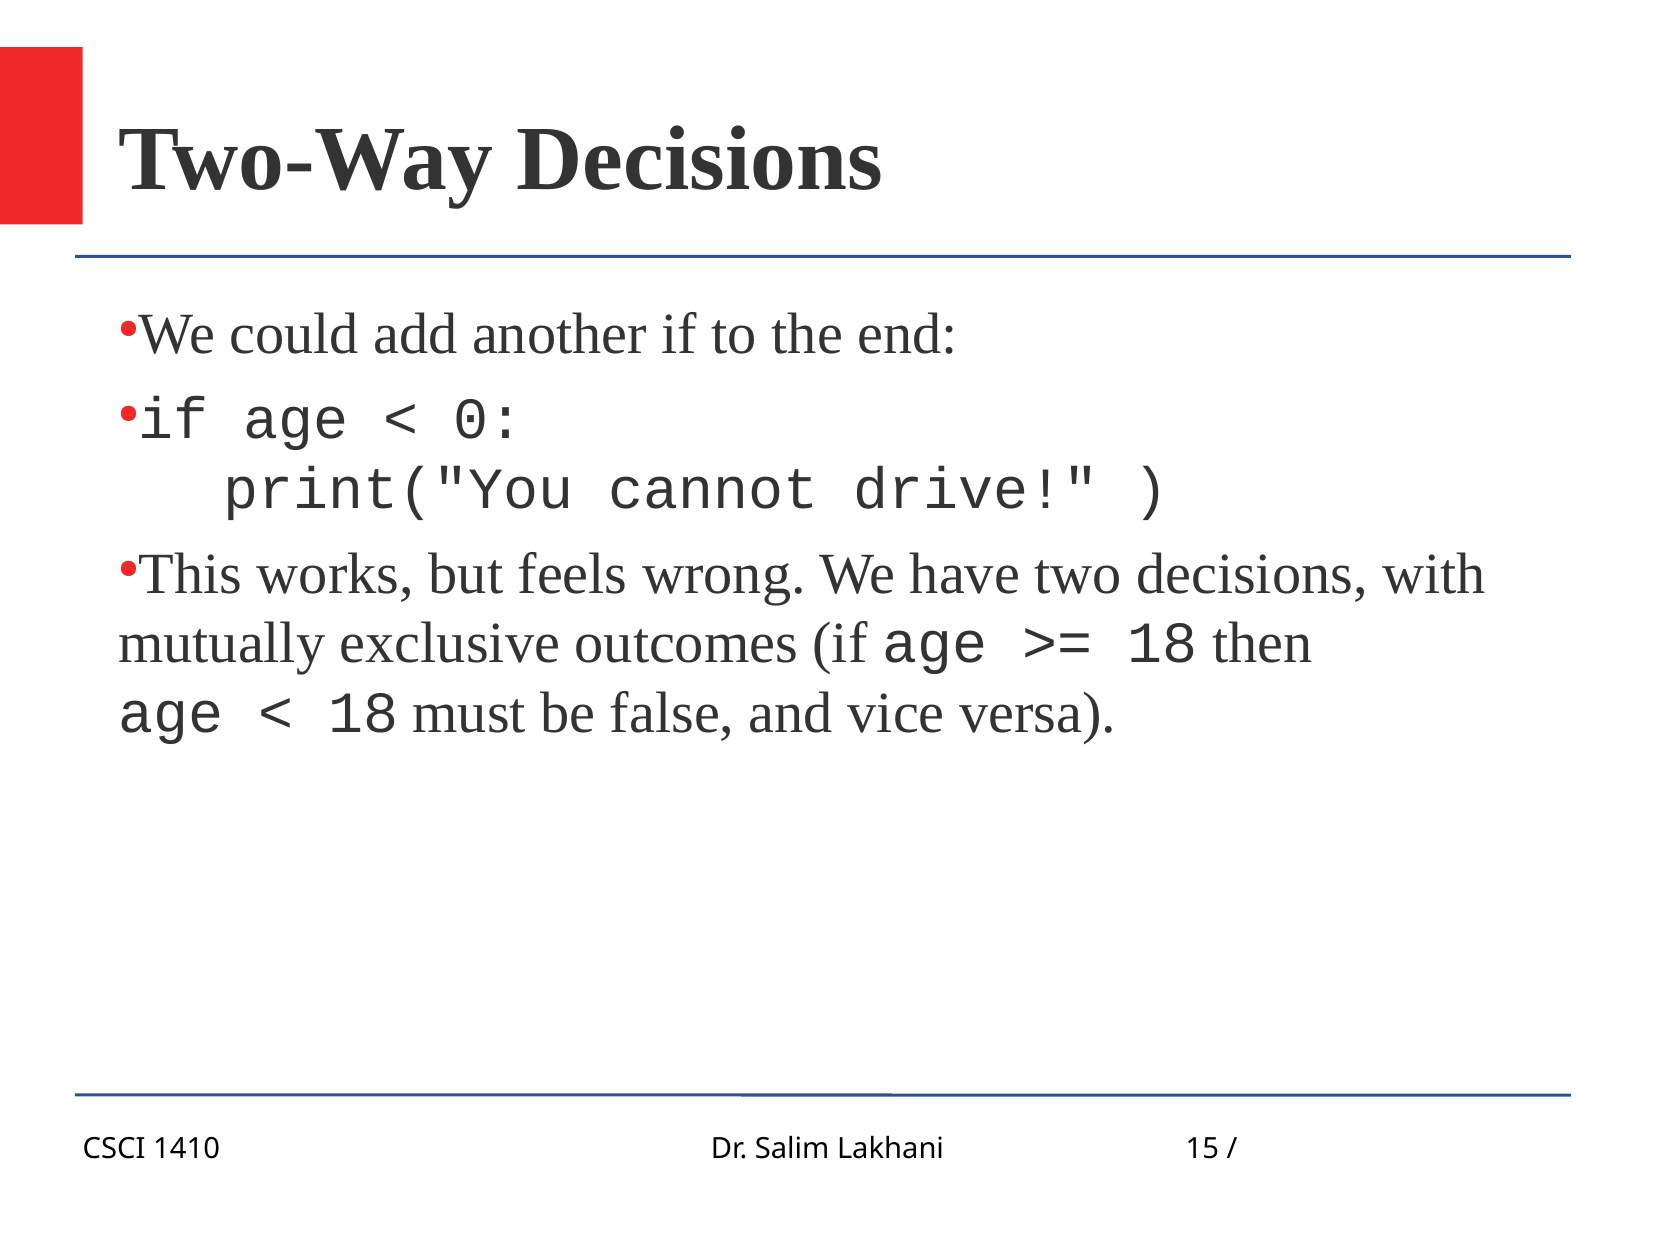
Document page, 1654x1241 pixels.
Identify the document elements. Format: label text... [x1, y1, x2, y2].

text_box CSCI 1410 [82, 1129, 468, 1216]
text_box / [1185, 1129, 1571, 1216]
list We could add another if to the end: if age < 0: print("You cannot drive!" ) This works, but feels wrong. We have two decisions, with mutually exclusive outcomes (if age >= 18 then age < 18 must be false, and vice versa). [118, 295, 1536, 1080]
title Two-Way Decisions [118, 49, 1571, 257]
text_box Dr. Salim Lakhani [565, 1129, 1090, 1216]
